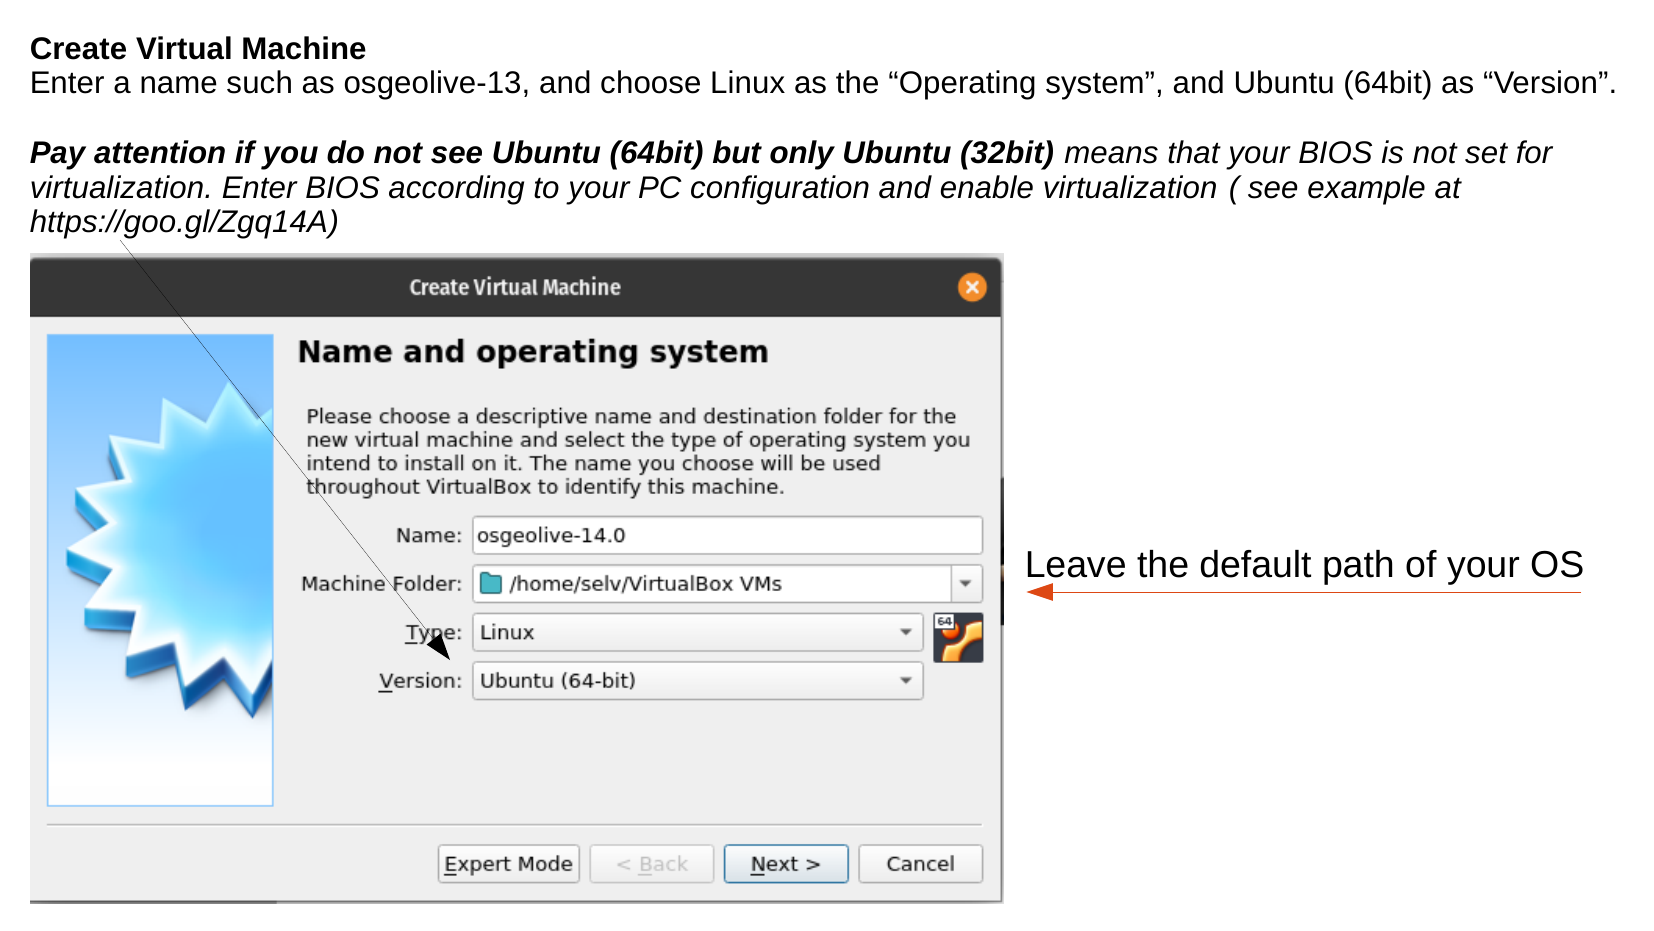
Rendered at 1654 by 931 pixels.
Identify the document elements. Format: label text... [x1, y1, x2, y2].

text_box Leave the default path of your OS [1010, 535, 1611, 593]
picture [30, 253, 1004, 904]
text_box Create Virtual Machine Enter a name such as osgeolive-13, and choose Linux as the “Operating system”, and Ubuntu (64bit) as “Version”. Pay attention if you do not see Ubuntu (64bit) but only Ubuntu (32bit) means that your BIOS is not set for virtualization. Enter BIOS according to your PC configuration and enable virtualization ( see example at https://goo.gl/Zgq14A) [15, 23, 1654, 271]
